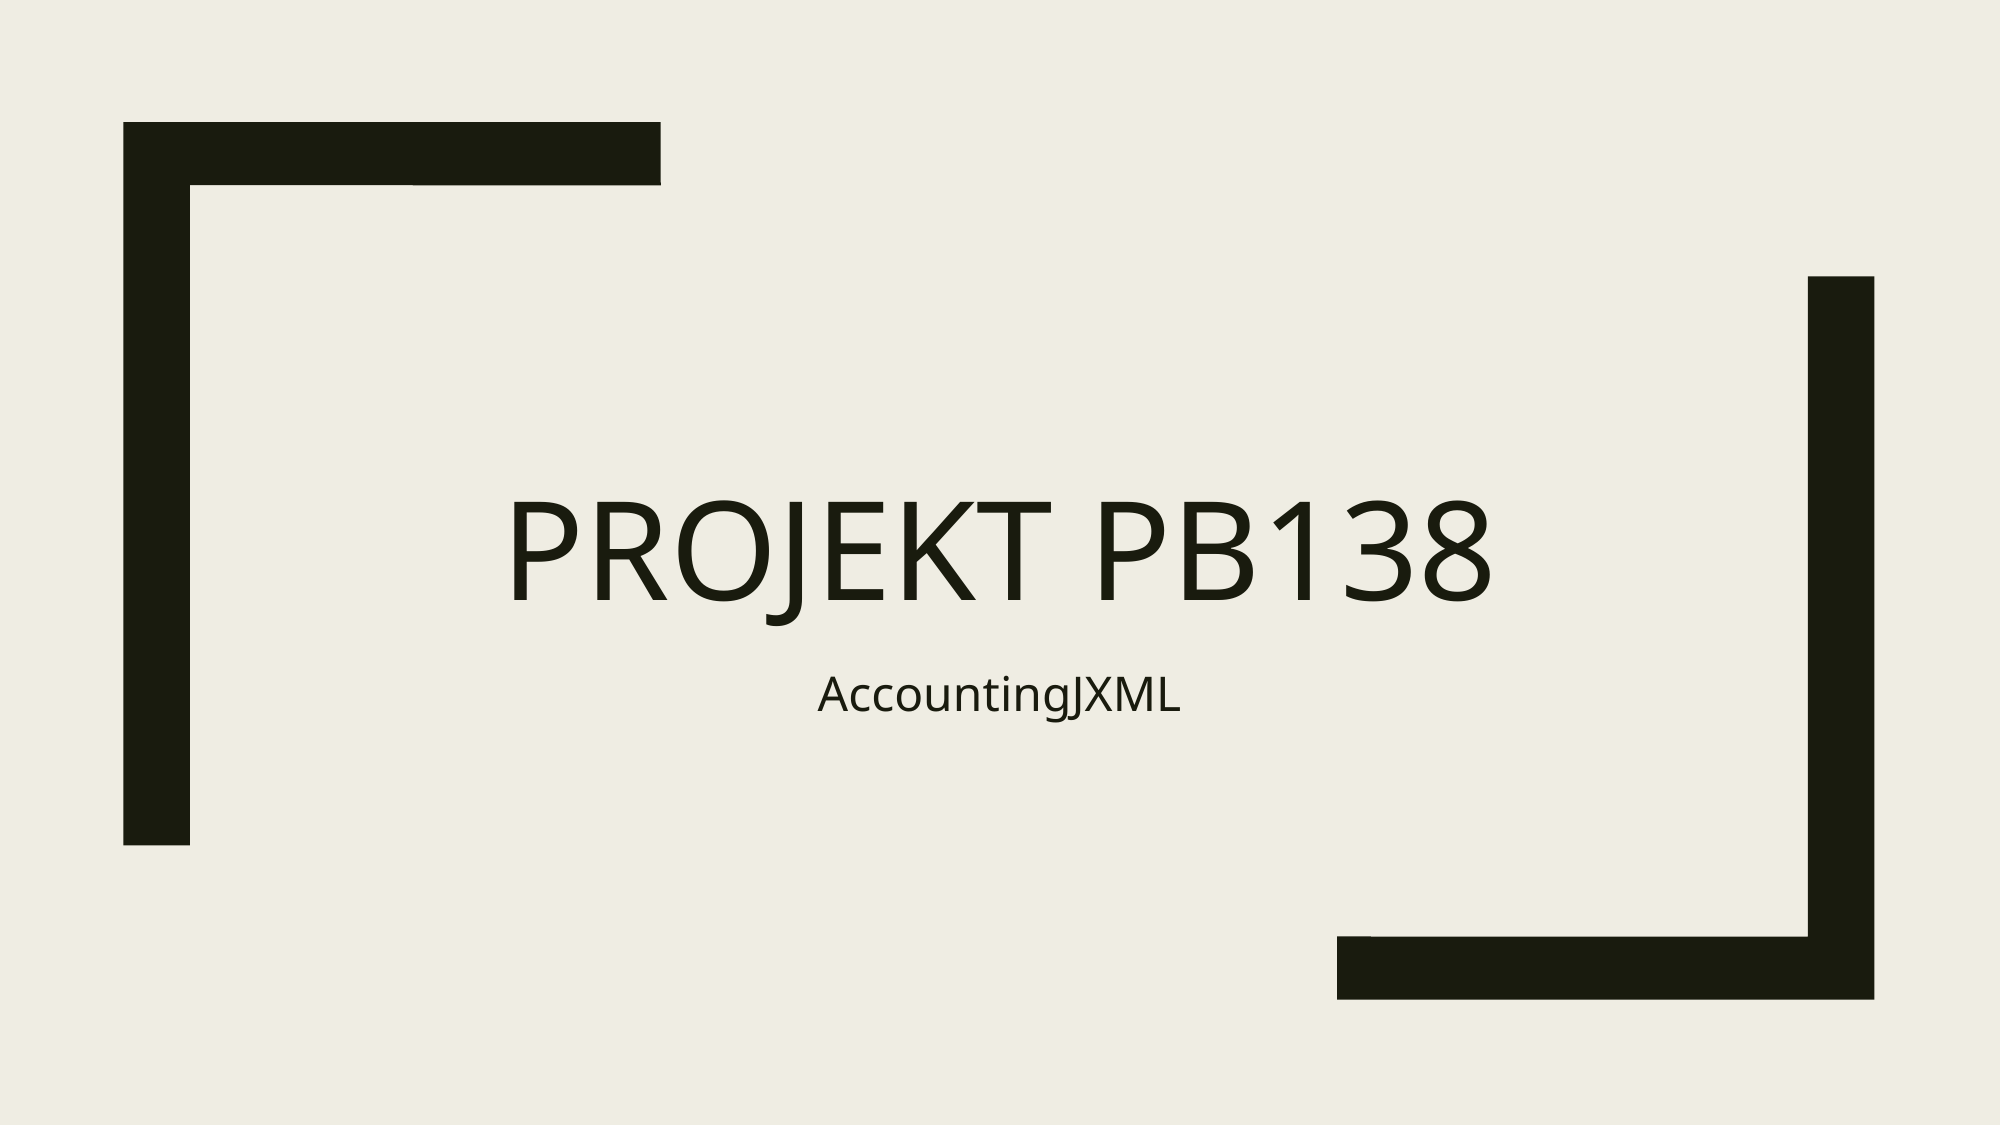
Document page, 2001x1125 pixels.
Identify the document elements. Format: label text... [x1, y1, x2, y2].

subtitle AccountingJXML [439, 649, 1561, 828]
title Projekt PB138 [314, 293, 1686, 638]
